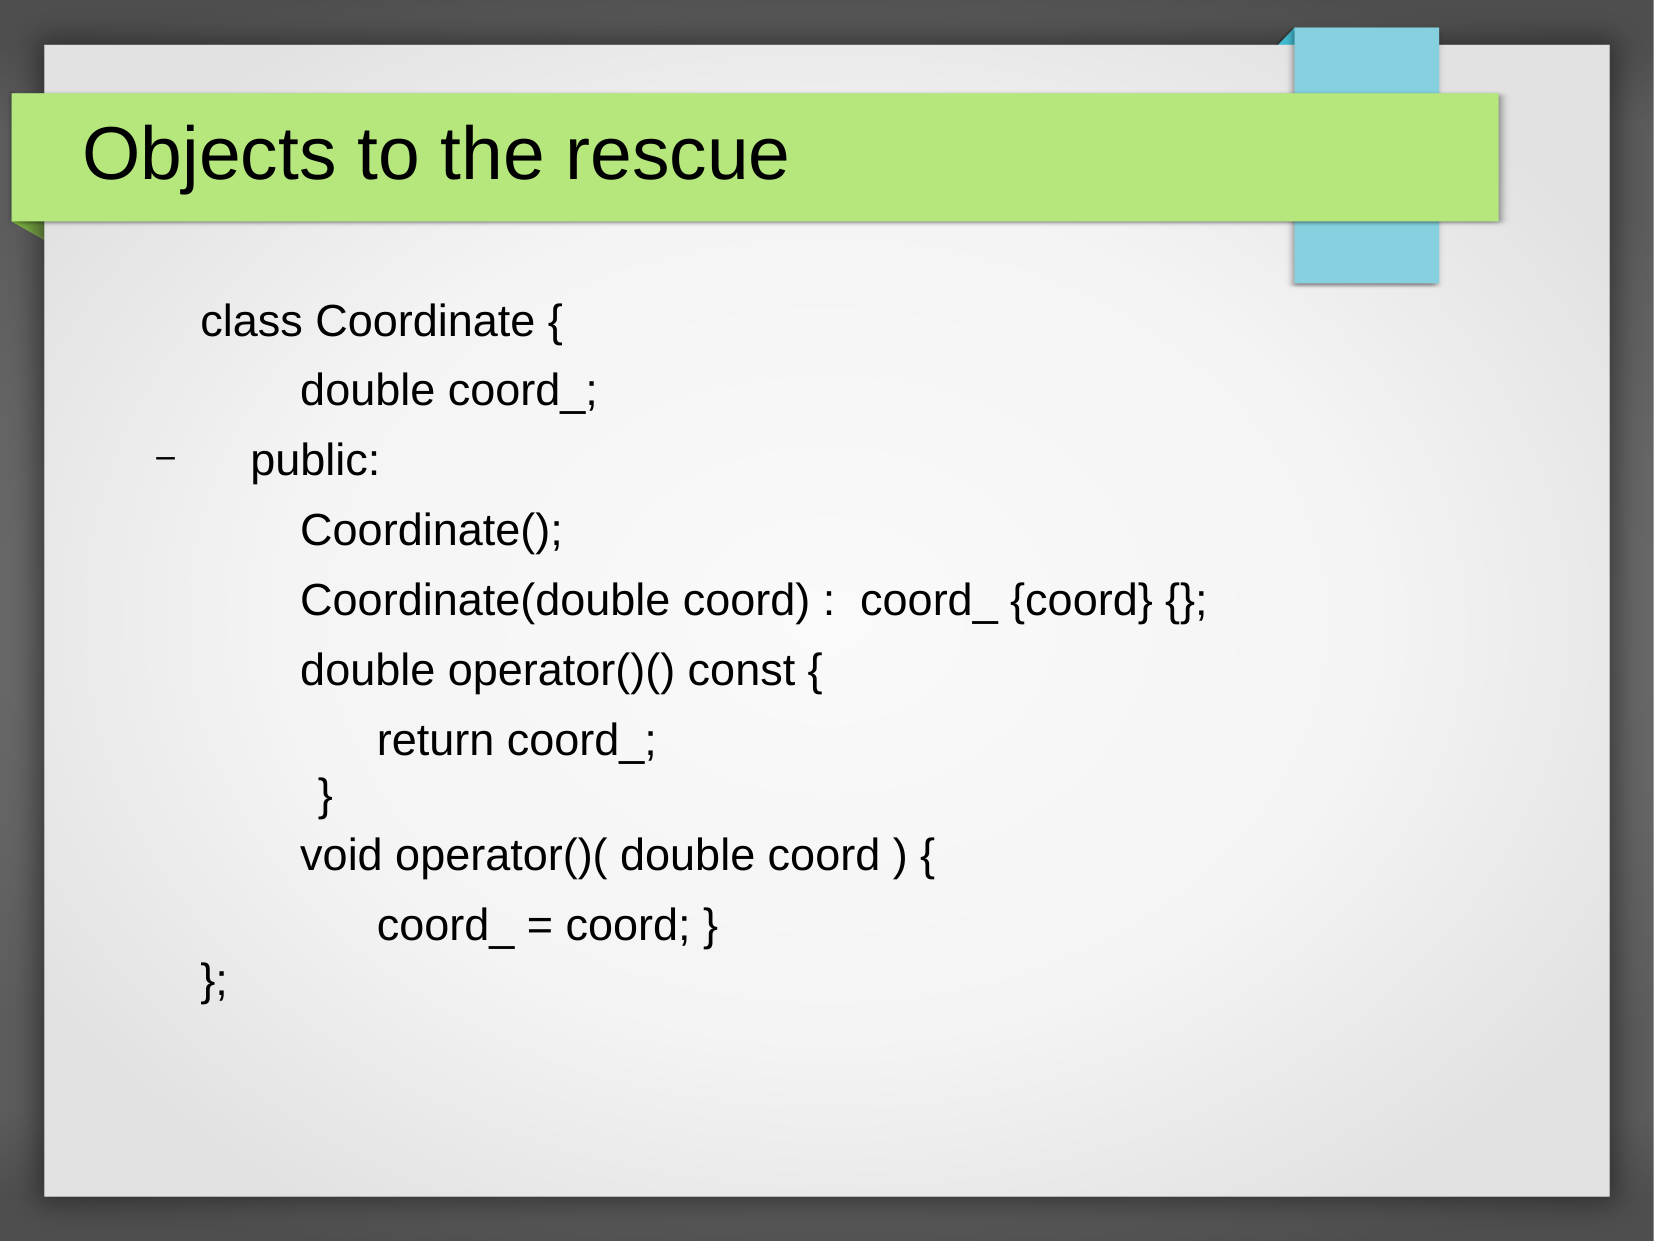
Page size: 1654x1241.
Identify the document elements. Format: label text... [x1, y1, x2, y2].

title Objects to the rescue [82, 94, 1264, 213]
picture [0, 0, 1654, 1241]
list class Coordinate { double coord_; public: Coordinate(); Coordinate(double coord) : coord_ {coord} {}; double operator()() const { return coord_; } void operator()( double coord ) { coord_ = coord; } }; [82, 295, 1571, 1015]
